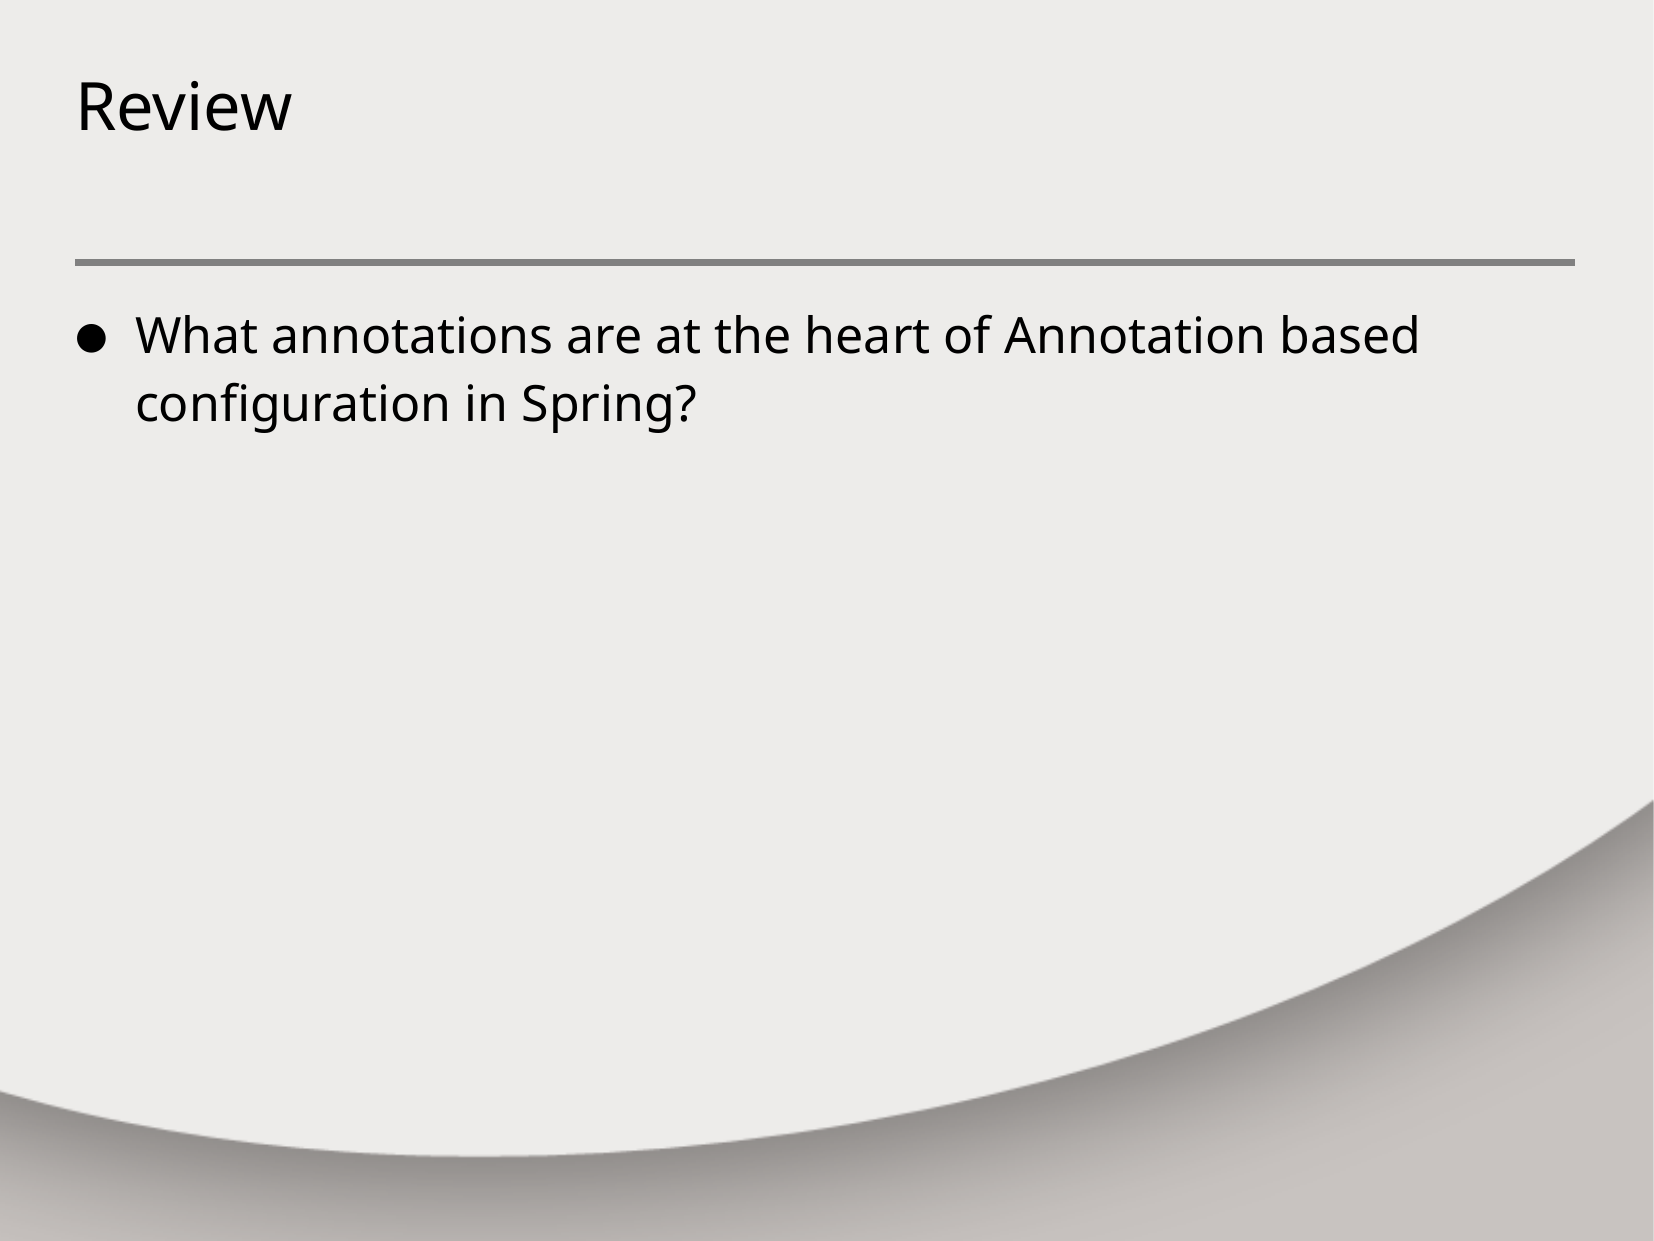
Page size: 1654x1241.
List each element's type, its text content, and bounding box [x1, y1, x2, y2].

title Review [75, 75, 1576, 226]
picture [0, 0, 1654, 1241]
list What annotations are at the heart of Annotation based configuration in Spring? [75, 300, 1576, 1163]
